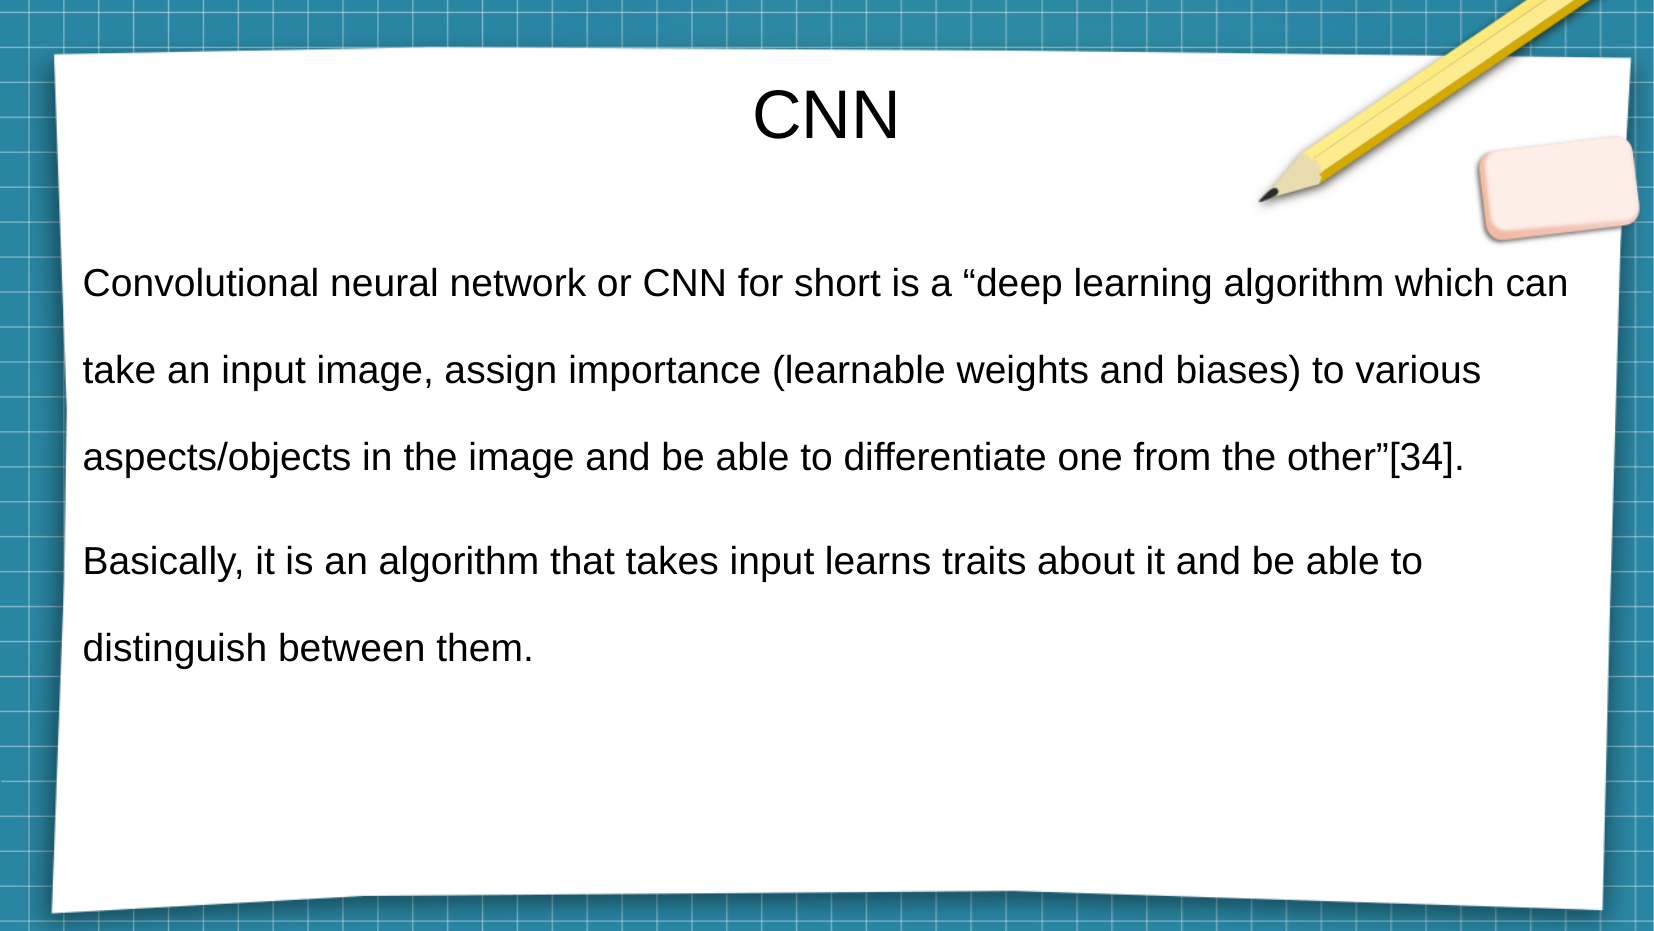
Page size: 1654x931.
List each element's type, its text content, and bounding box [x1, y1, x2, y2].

title CNN [82, 37, 1571, 193]
list Convolutional neural network or CNN for short is a “deep learning algorithm which can take an input image, assign importance (learnable weights and biases) to various aspects/objects in the image and be able to differentiate one from the other”[34]. Basically, it is an algorithm that takes input learns traits about it and be able to distinguish between them. [82, 217, 1571, 758]
picture [0, 0, 1654, 931]
